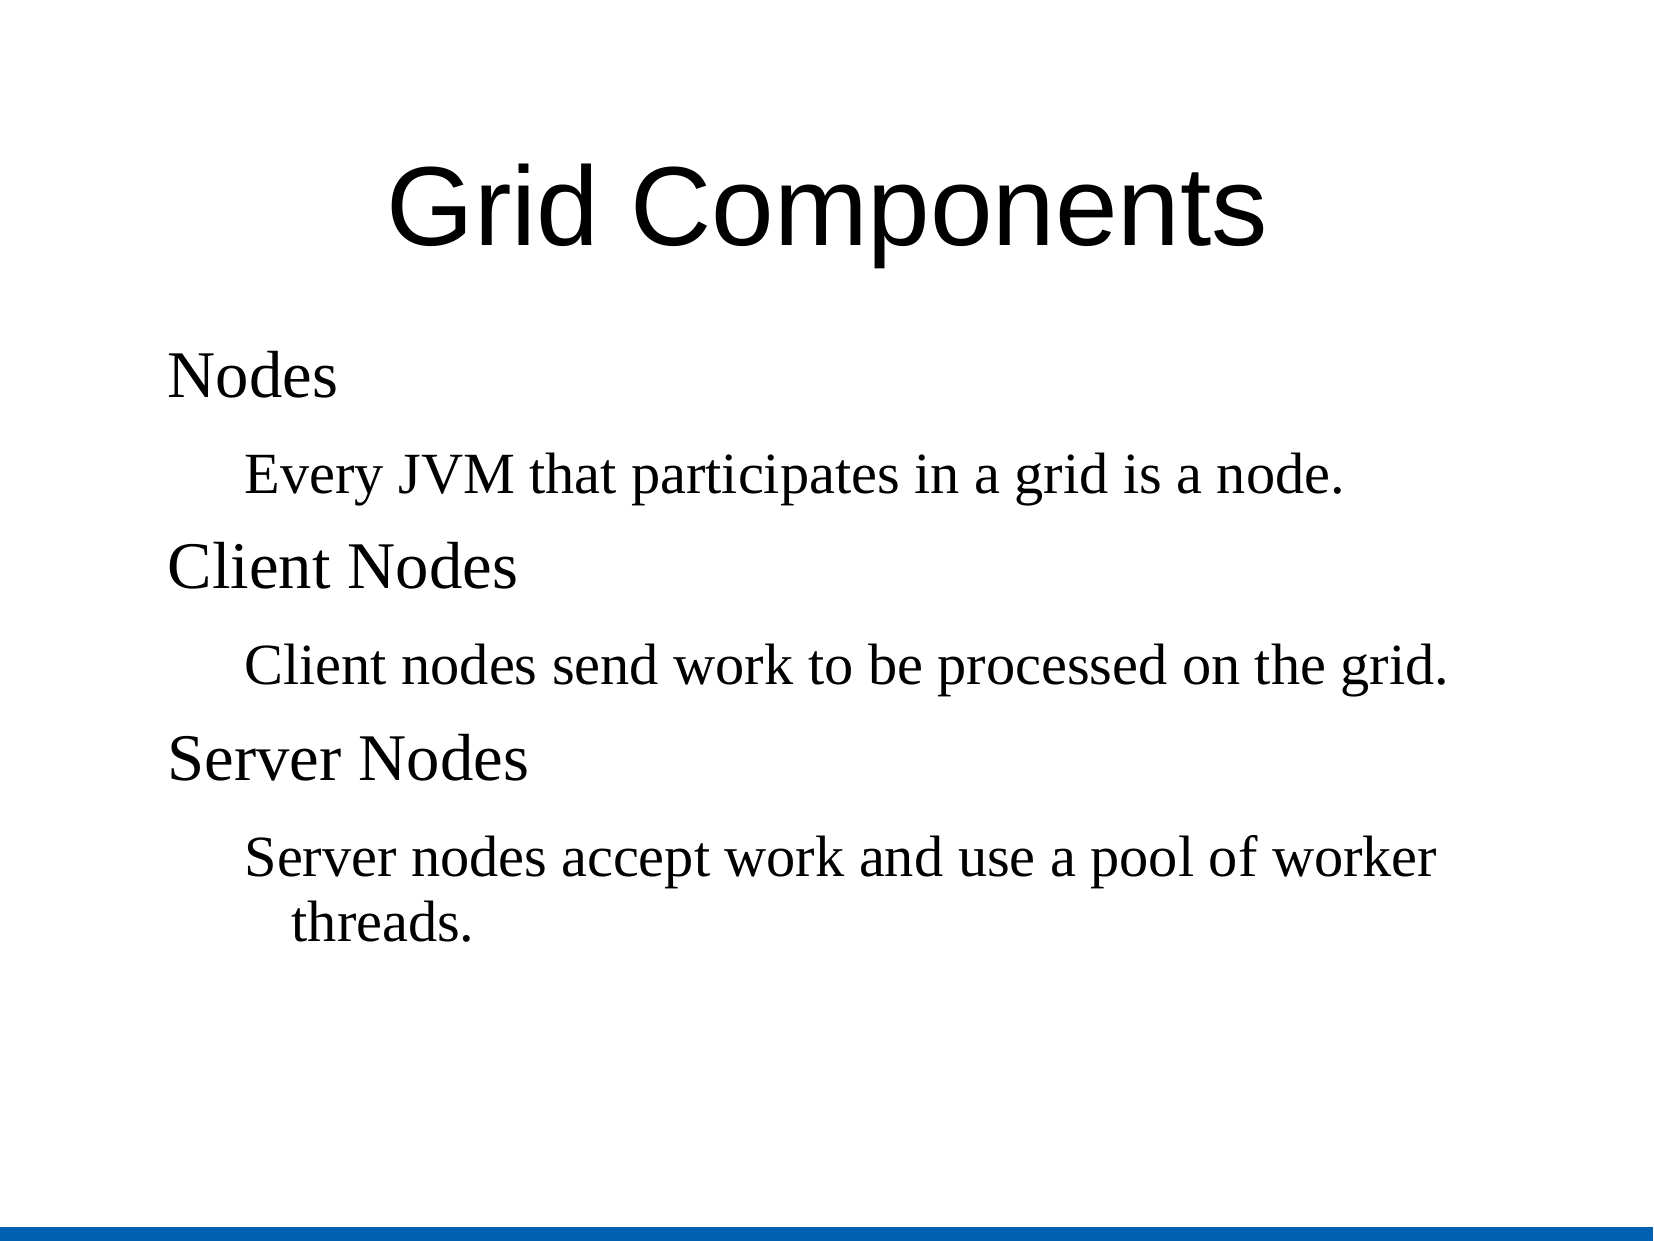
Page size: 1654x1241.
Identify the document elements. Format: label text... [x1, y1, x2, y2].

list Nodes Every JVM that participates in a grid is a node. Client Nodes Client nodes send work to be processed on the grid. Server Nodes Server nodes accept work and use a pool of worker threads. [150, 337, 1562, 1120]
title Grid Components [121, 102, 1533, 311]
